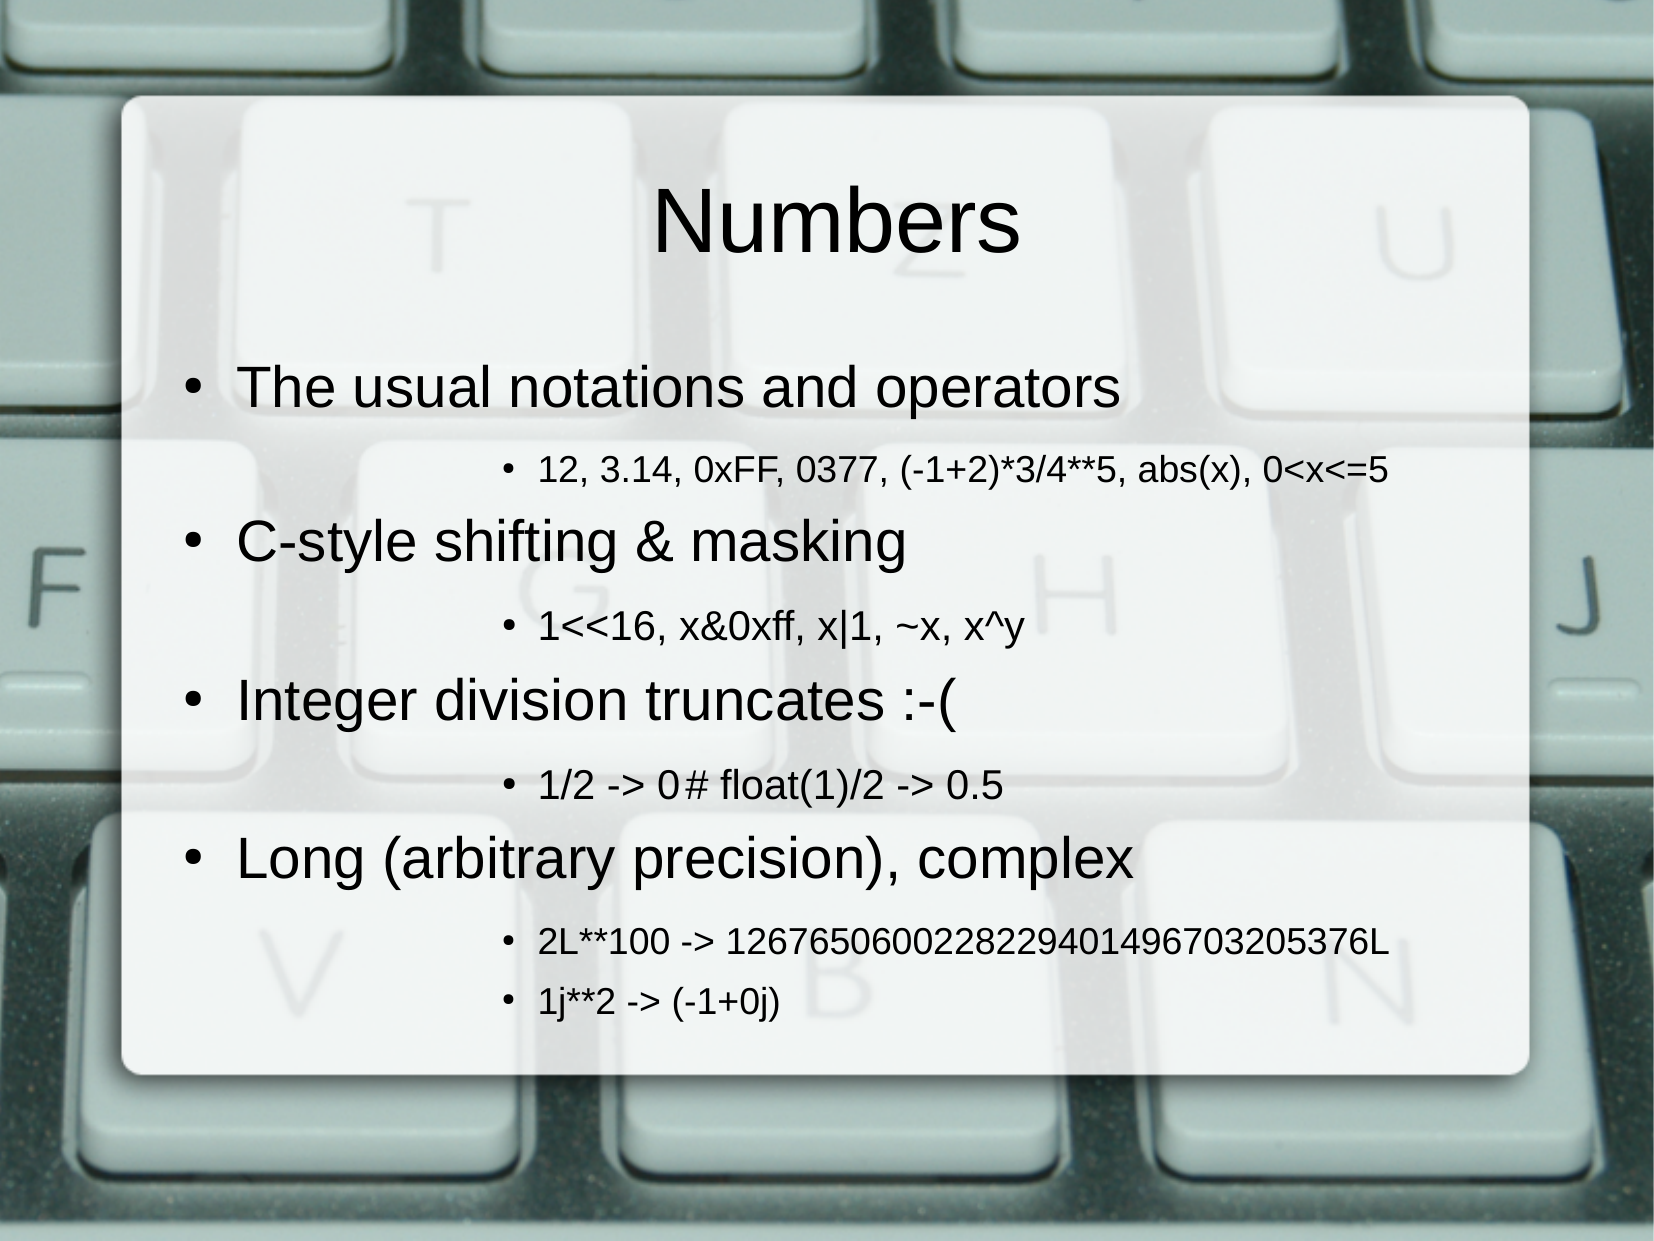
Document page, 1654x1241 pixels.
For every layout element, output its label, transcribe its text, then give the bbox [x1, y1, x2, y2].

picture [0, 0, 1654, 1241]
list The usual notations and operators 12, 3.14, 0xFF, 0377, (-1+2)*3/4**5, abs(x), 0<x<=5 C-style shifting & masking 1<<16, x&0xff, x|1, ~x, x^y Integer division truncates :-( 1/2 -> 0 # float(1)/2 -> 0.5 Long (arbitrary precision), complex 2L**100 -> 1267650600228229401496703205376L 1j**2 -> (-1+0j) [147, 354, 1506, 1241]
title Numbers [135, 117, 1506, 325]
